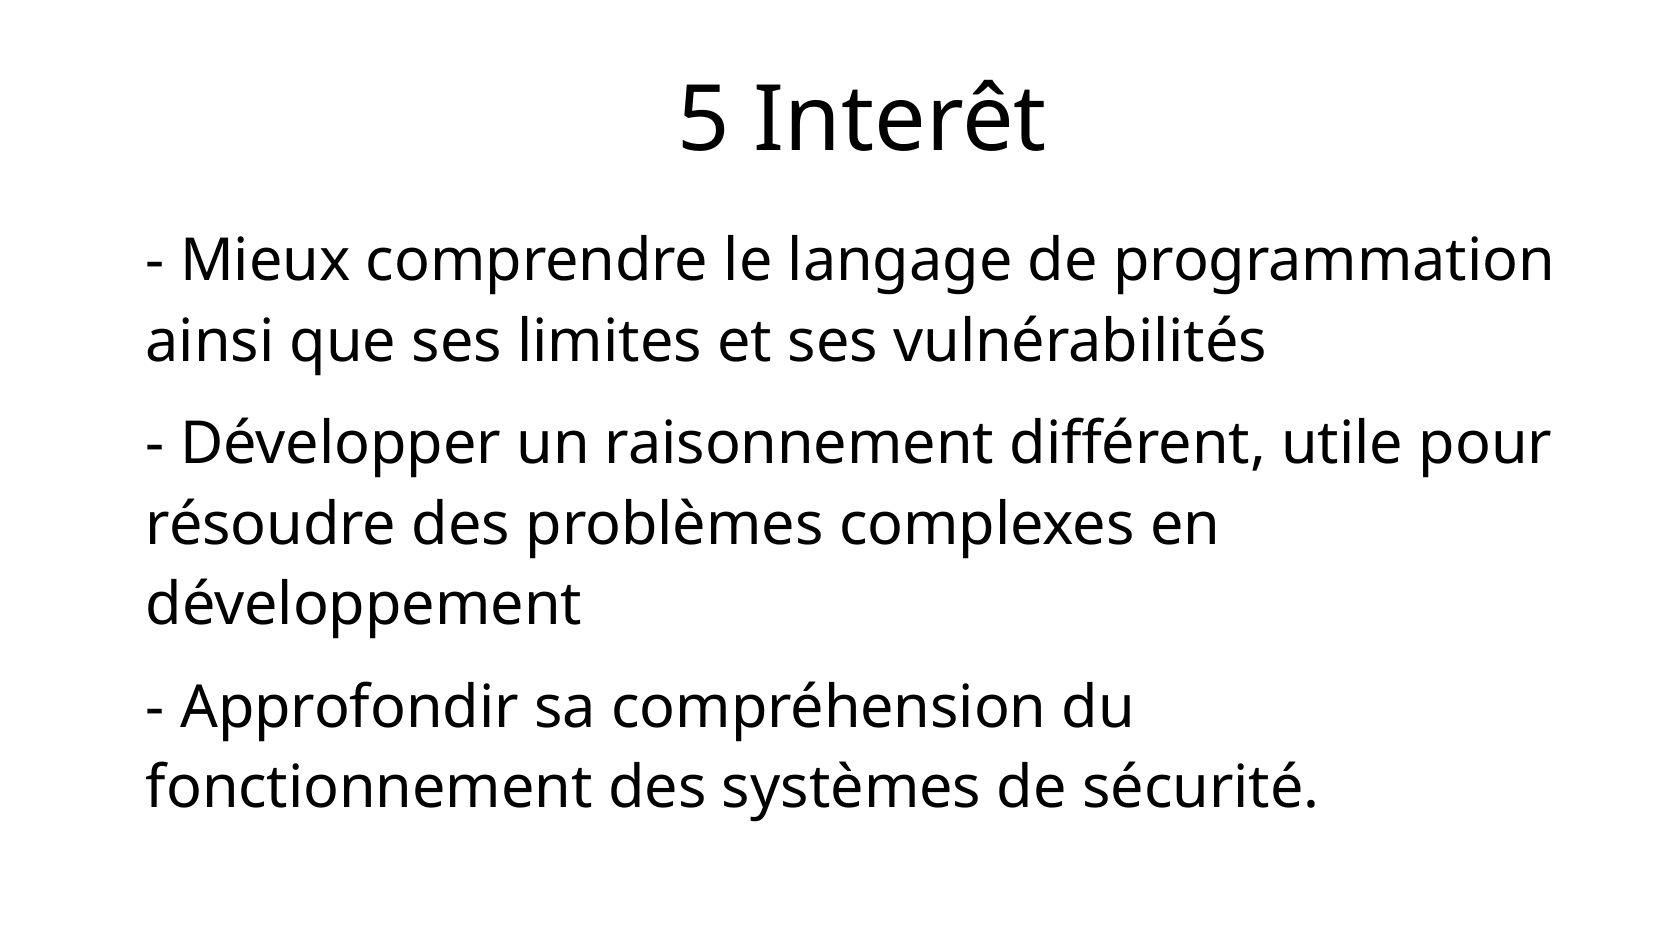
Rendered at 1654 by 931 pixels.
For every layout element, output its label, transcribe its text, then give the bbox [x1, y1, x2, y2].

title 5 Interêt [82, 37, 1571, 193]
list - Mieux comprendre le langage de programmation ainsi que ses limites et ses vulnérabilités - Développer un raisonnement différent, utile pour résoudre des problèmes complexes en développement - Approfondir sa compréhension du fonctionnement des systèmes de sécurité. [82, 217, 1571, 857]
